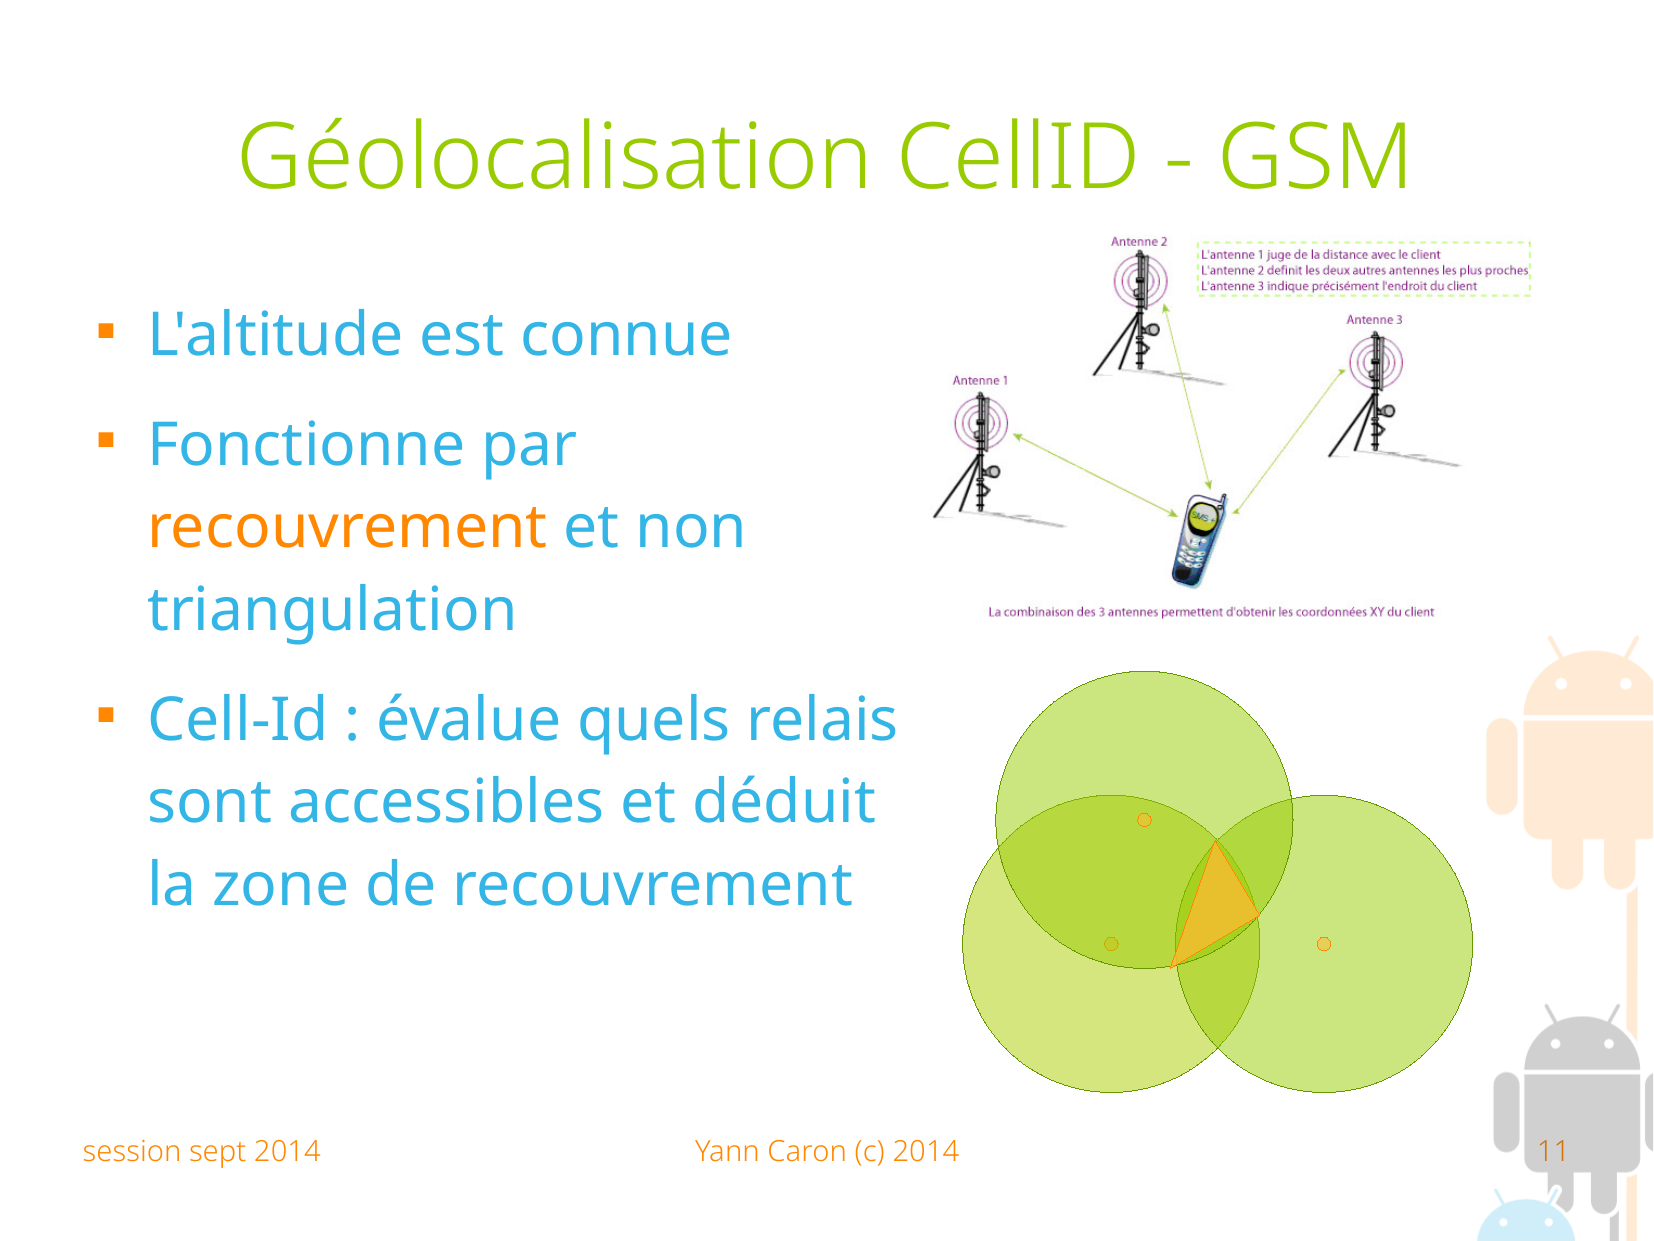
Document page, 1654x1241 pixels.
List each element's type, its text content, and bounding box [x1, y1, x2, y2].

list L'altitude est connue Fonctionne par recouvrement et non triangulation Cell-Id : évalue quels relais sont accessibles et déduit la zone de recouvrement [82, 290, 901, 1010]
picture [240, 235, 1654, 1241]
title Géolocalisation CellID - GSM [82, 49, 1571, 257]
text_box [962, 671, 1473, 1093]
